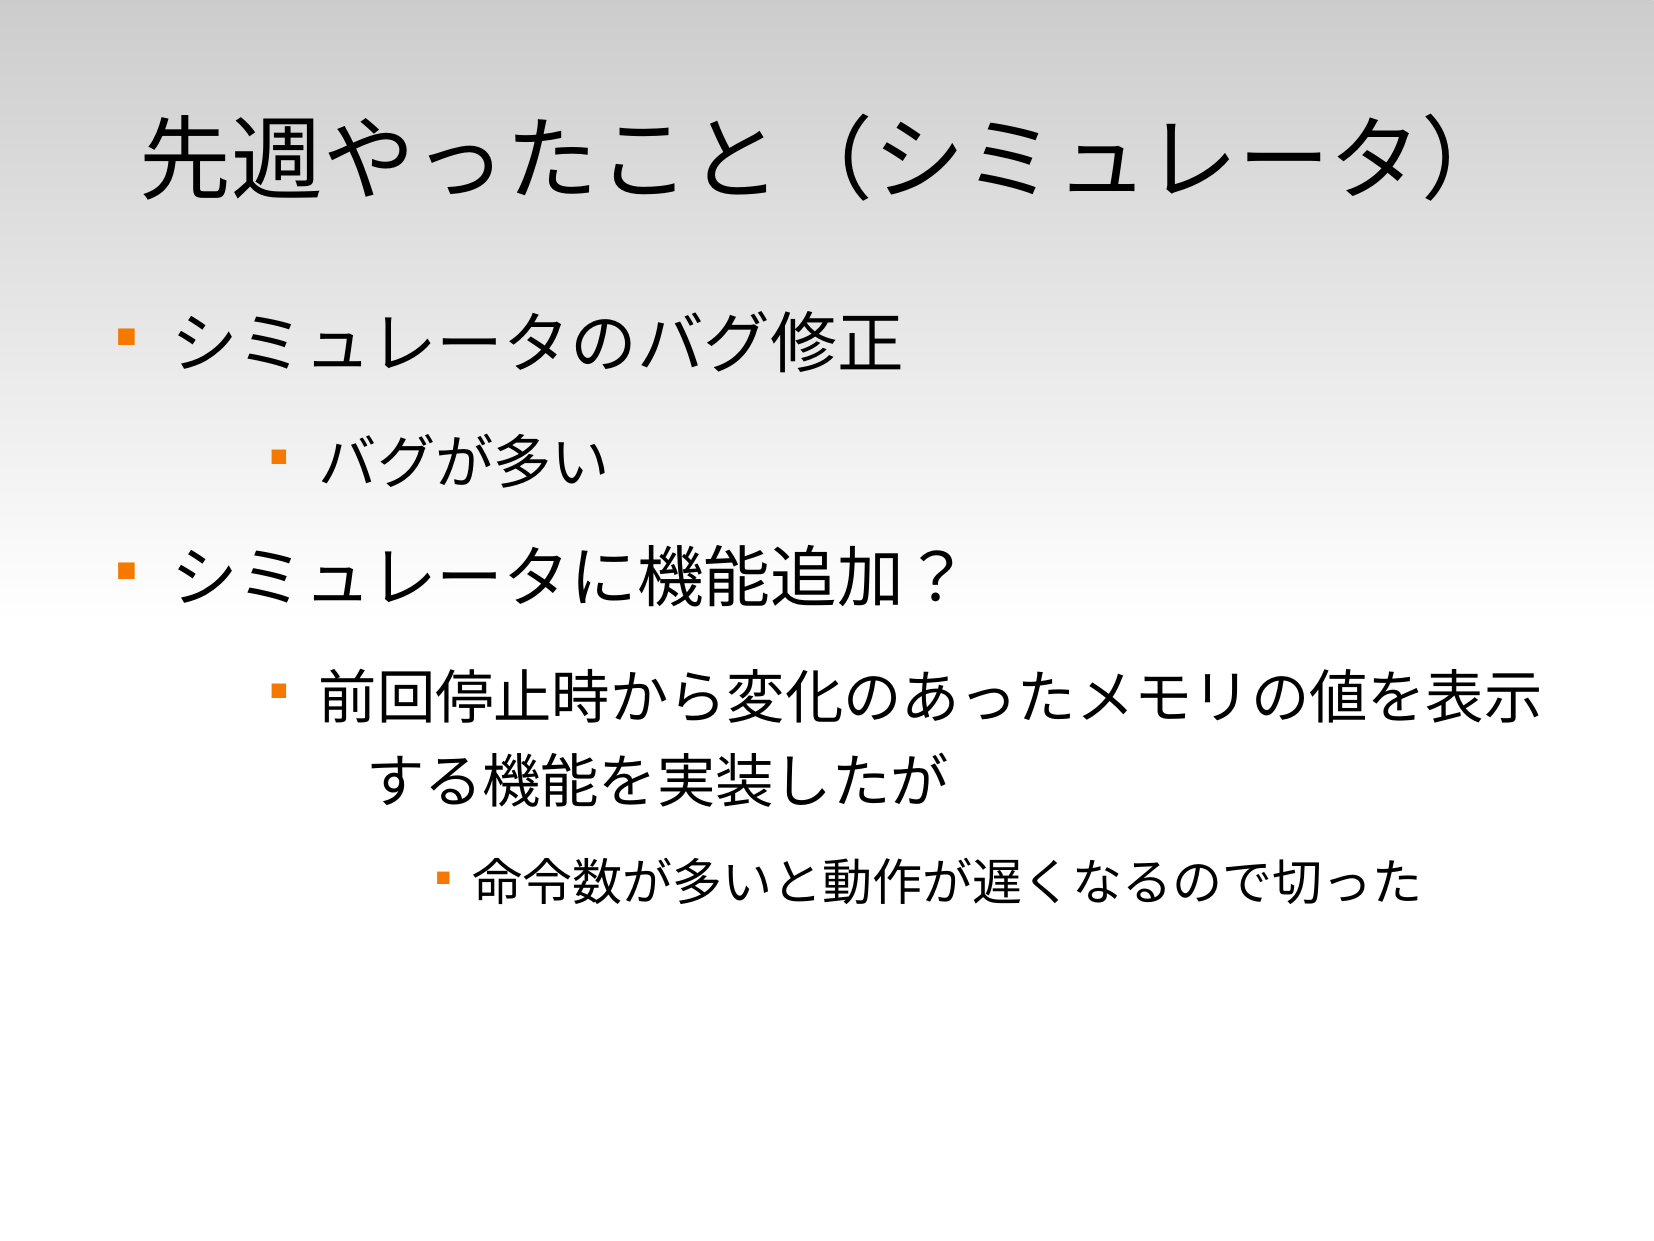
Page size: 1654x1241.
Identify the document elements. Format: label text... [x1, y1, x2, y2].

list シミュレータのバグ修正 バグが多い シミュレータに機能追加？ 前回停止時から変化のあったメモリの値を表示する機能を実装したが 命令数が多いと動作が遅くなるので切った [82, 290, 1571, 1109]
title 先週やったこと（シミュレータ） [82, 49, 1571, 257]
